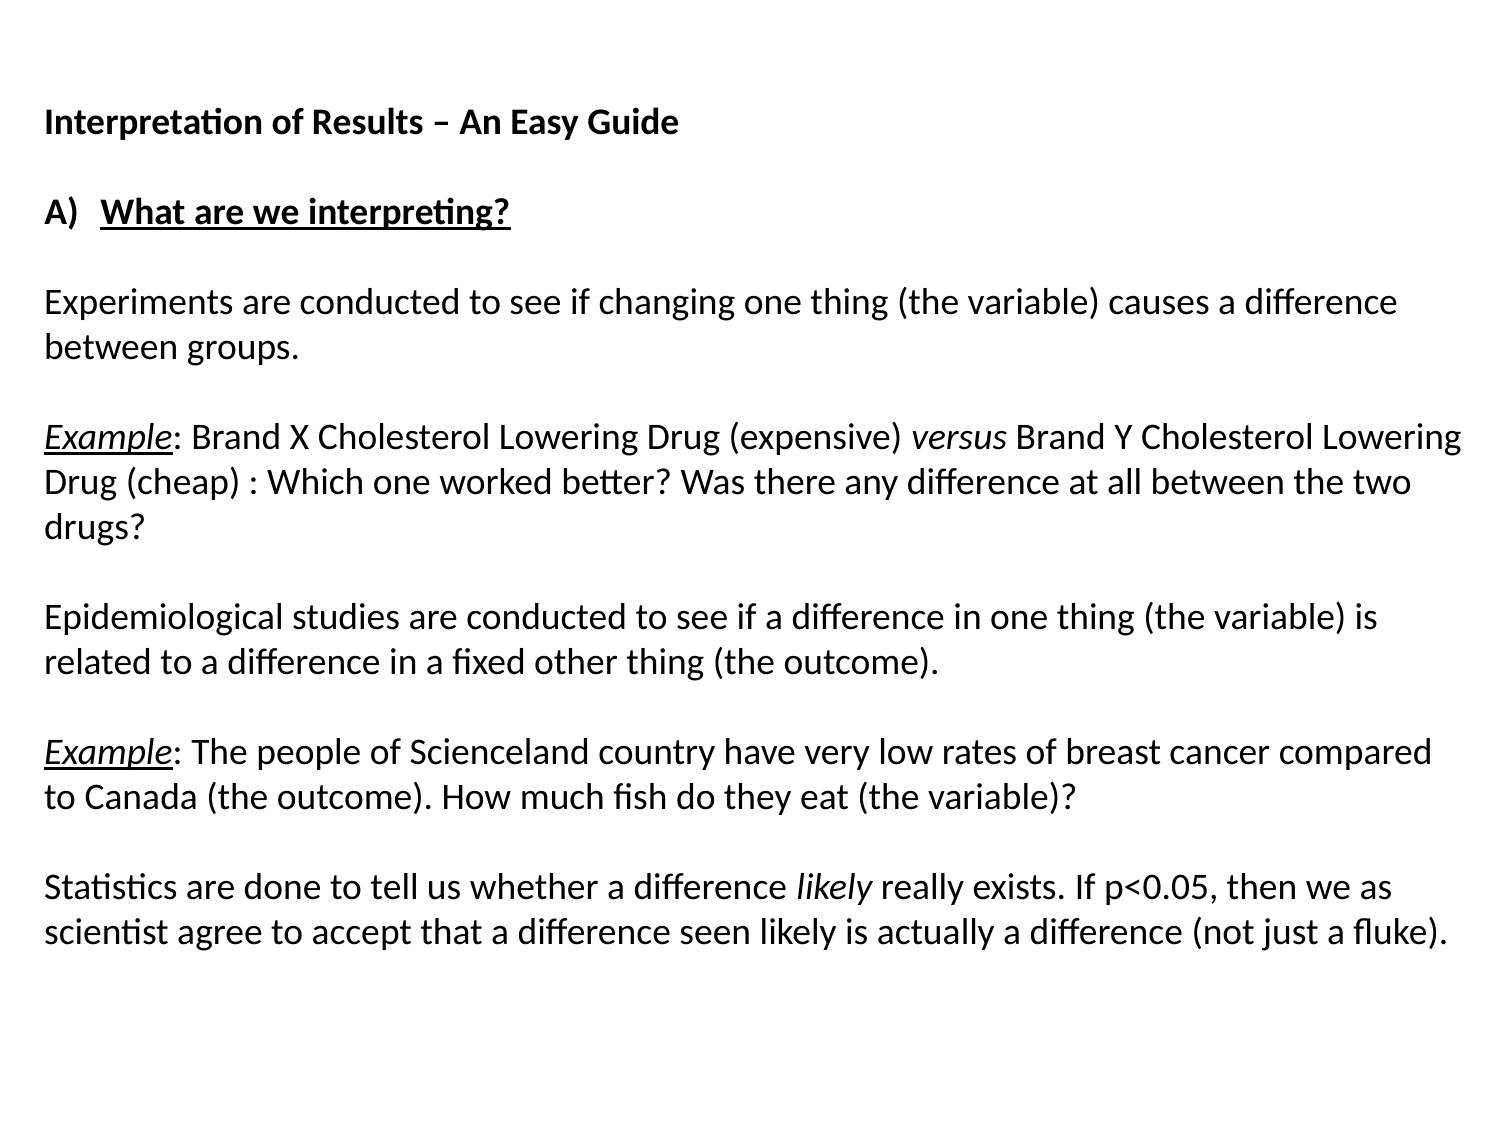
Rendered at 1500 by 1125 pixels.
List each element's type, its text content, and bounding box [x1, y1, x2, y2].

text_box Interpretation of Results – An Easy Guide What are we interpreting? Experiments are conducted to see if changing one thing (the variable) causes a difference between groups. Example: Brand X Cholesterol Lowering Drug (expensive) versus Brand Y Cholesterol Lowering Drug (cheap) : Which one worked better? Was there any difference at all between the two drugs? Epidemiological studies are conducted to see if a difference in one thing (the variable) is related to a difference in a fixed other thing (the outcome). Example: The people of Scienceland country have very low rates of breast cancer compared to Canada (the outcome). How much fish do they eat (the variable)? Statistics are done to tell us whether a difference likely really exists. If p<0.05, then we as scientist agree to accept that a difference seen likely is actually a difference (not just a fluke). [29, 89, 1483, 1005]
